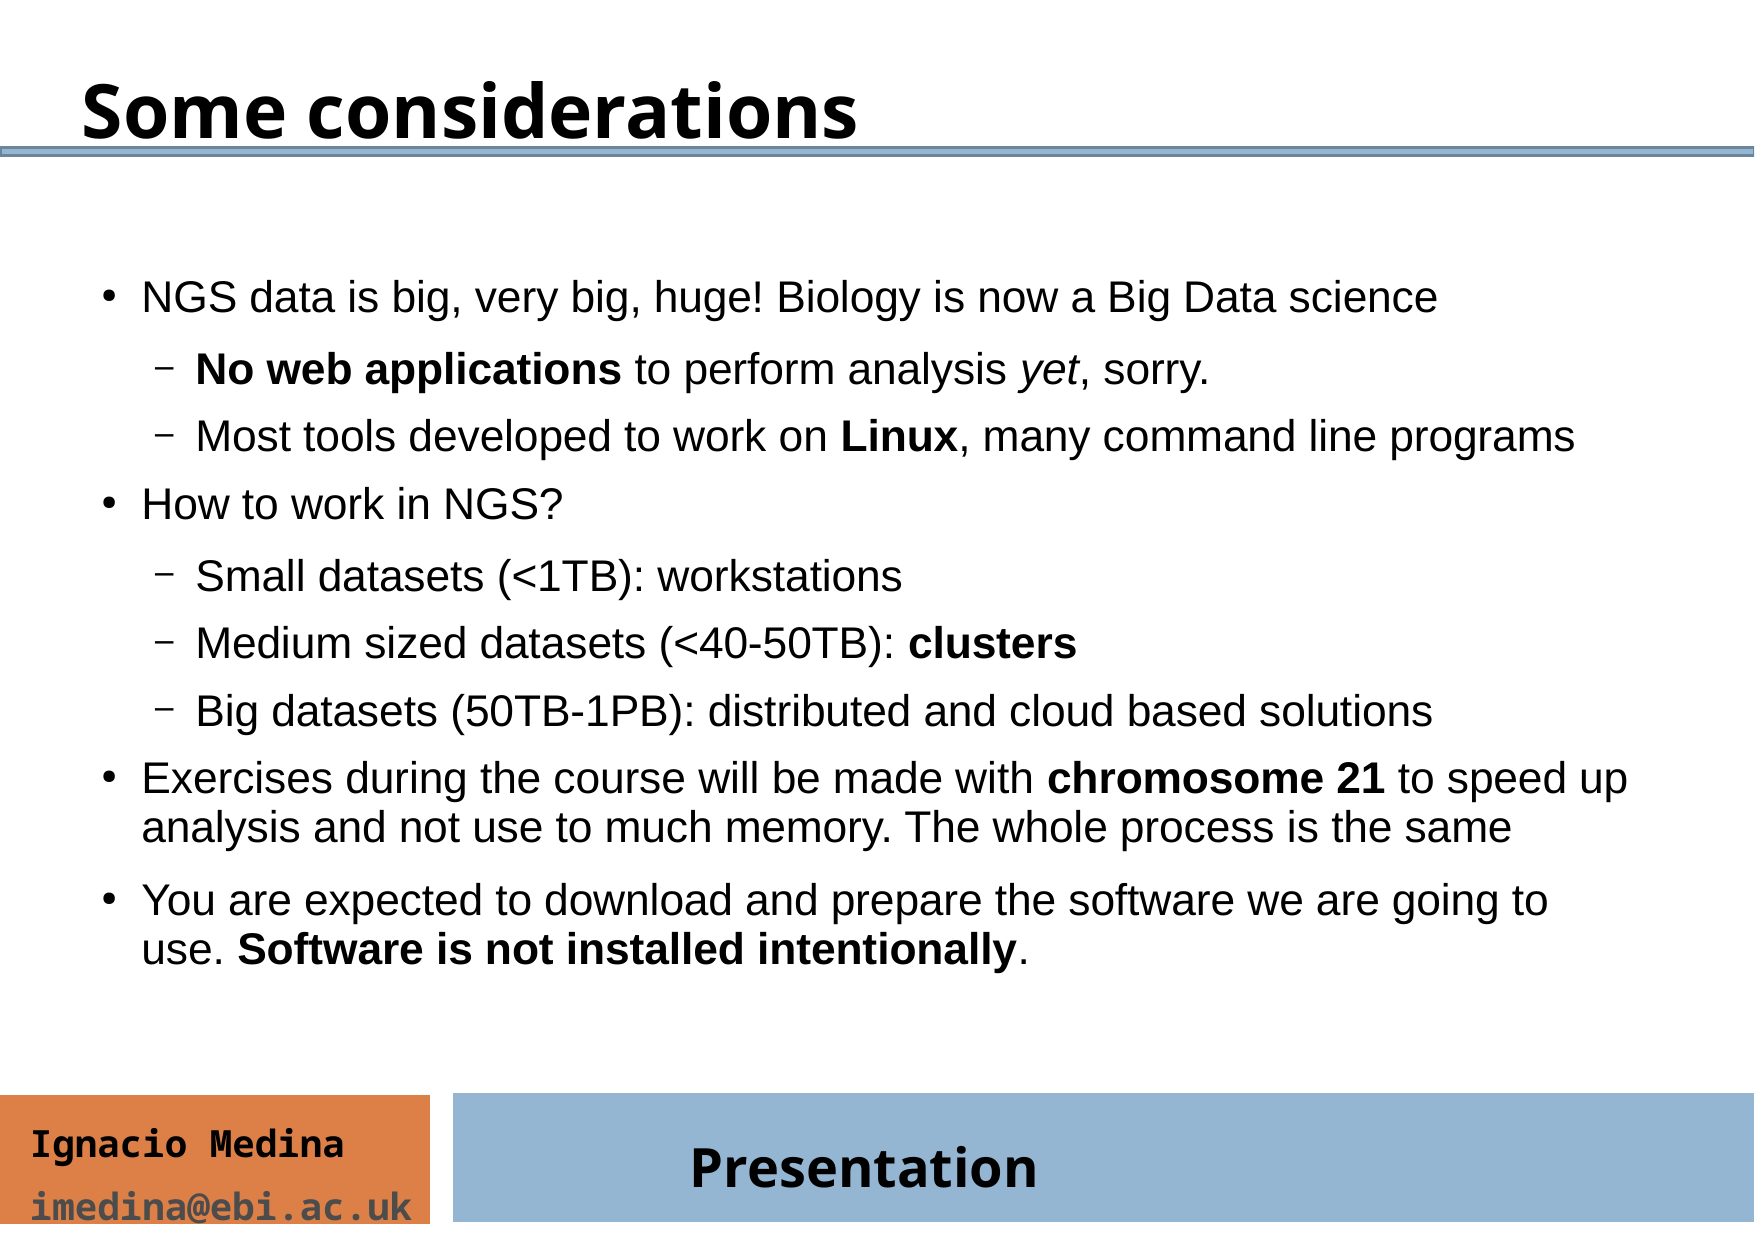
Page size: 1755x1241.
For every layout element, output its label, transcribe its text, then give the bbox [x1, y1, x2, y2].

text_box Some considerations [67, 50, 1688, 154]
text_box Presentation [675, 1122, 1726, 1201]
list NGS data is big, very big, huge! Biology is now a Big Data science No web applications to perform analysis yet, sorry. Most tools developed to work on Linux, many command line programs How to work in NGS? Small datasets (<1TB): workstations Medium sized datasets (<40-50TB): clusters Big datasets (50TB-1PB): distributed and cloud based solutions Exercises during the course will be made with chromosome 21 to speed up analysis and not use to much memory. The whole process is the same You are expected to download and prepare the software we are going to use. Software is not installed intentionally. [87, 272, 1632, 992]
text_box Ignacio Medina imedina@ebi.ac.uk [15, 1110, 436, 1224]
text_box [0, 148, 1754, 155]
